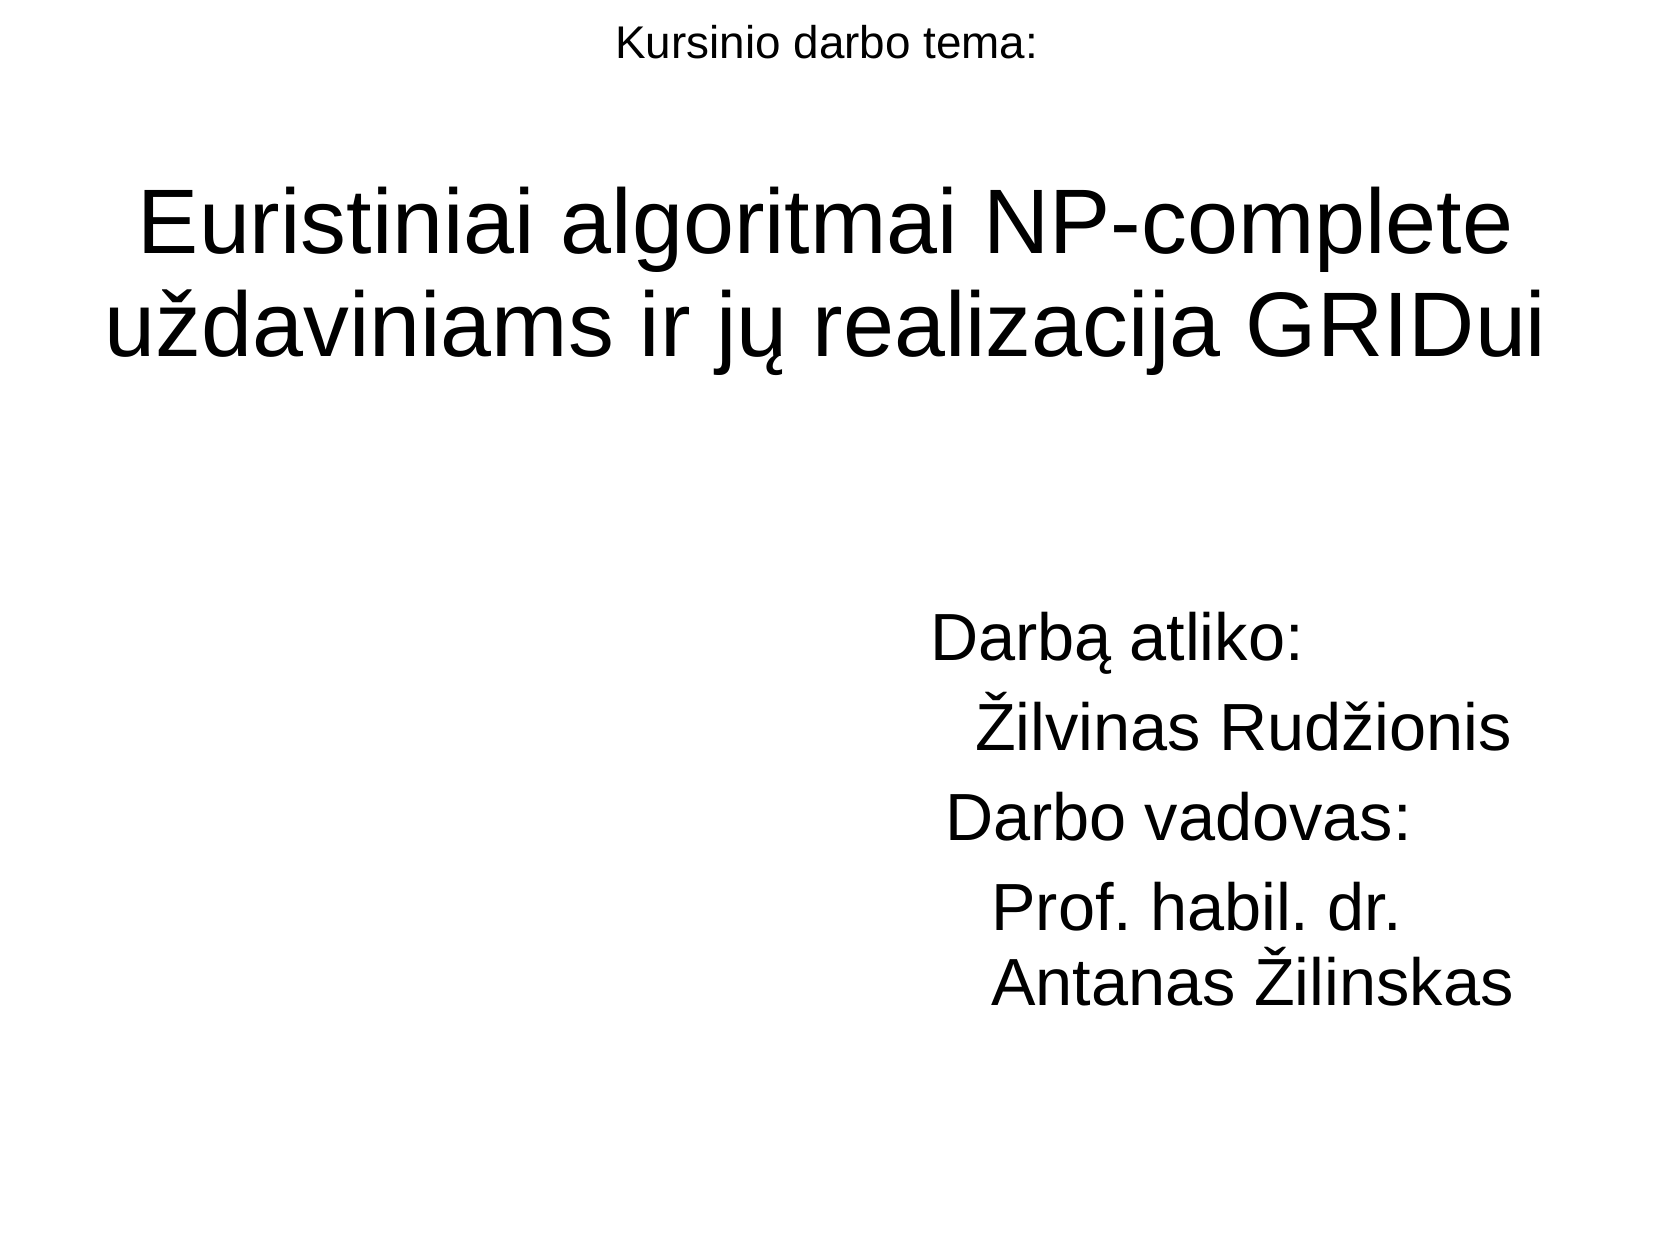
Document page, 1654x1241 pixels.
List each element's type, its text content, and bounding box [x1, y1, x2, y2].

list Žilvinas Rudžionis [975, 690, 1531, 810]
list Prof. habil. dr. Antanas Žilinskas [991, 870, 1523, 1051]
title Kursinio darbo tema: Euristiniai algoritmai NP-complete uždaviniams ir jų realizacija GRIDui [82, 16, 1571, 377]
list Darbo vadovas: [945, 780, 1538, 961]
list Darbą atliko: [930, 600, 1411, 720]
